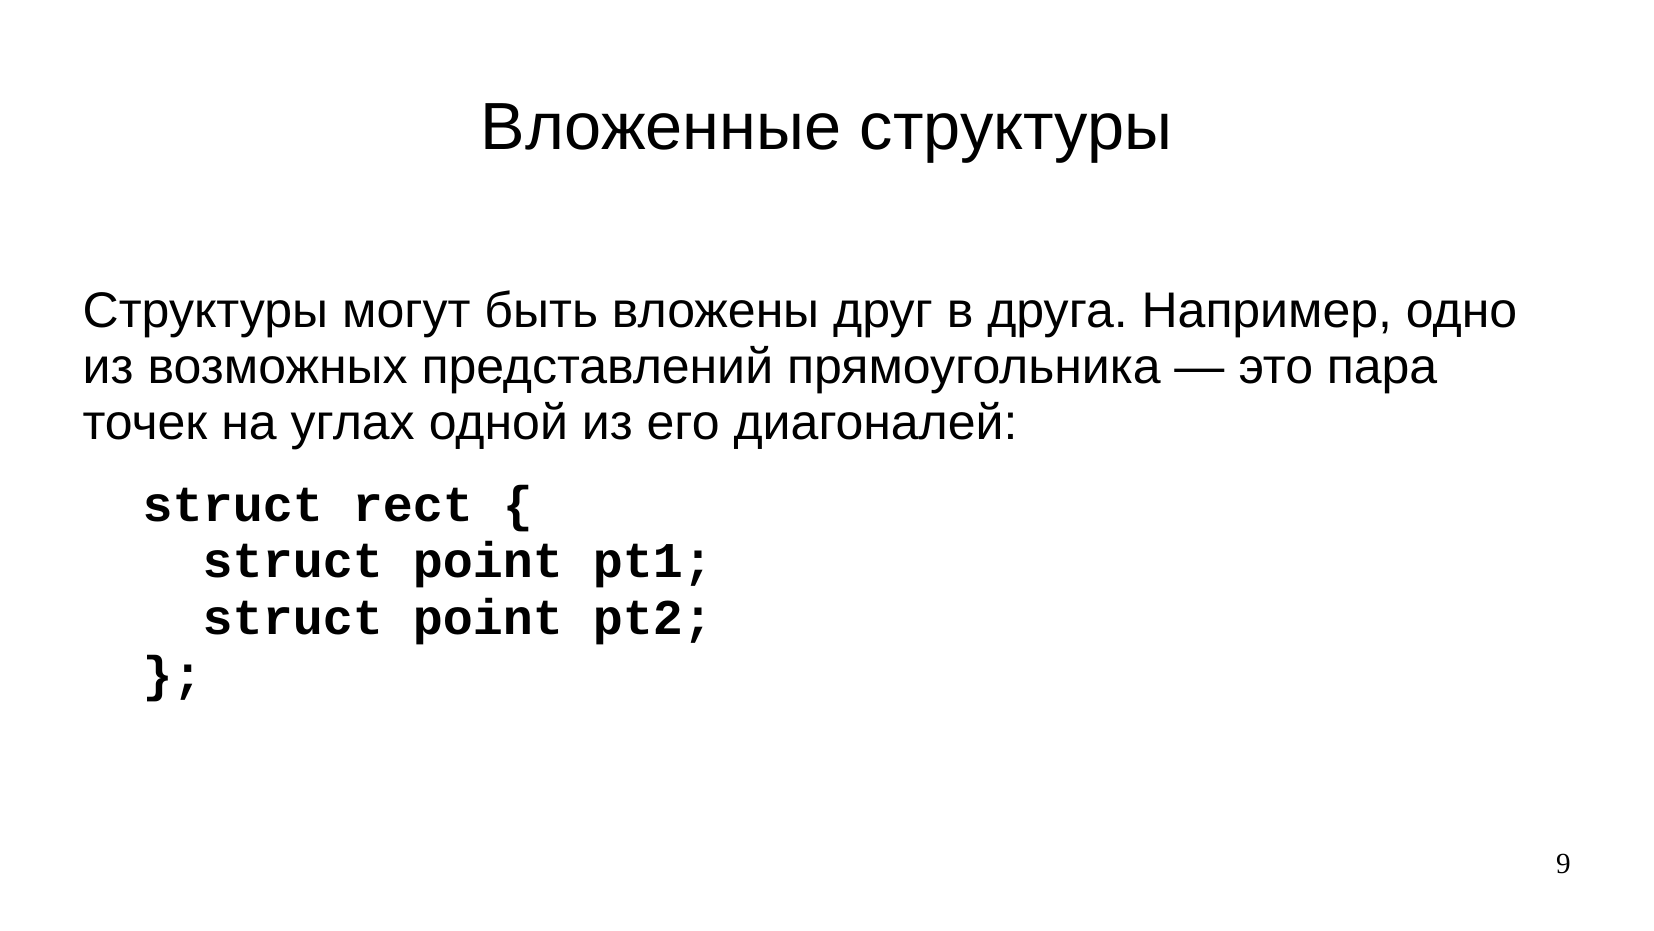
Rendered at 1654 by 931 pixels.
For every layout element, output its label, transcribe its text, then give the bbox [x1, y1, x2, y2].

list Структуры могут быть вложены друг в друга. Например, одно из возможных представлений прямоугольника — это пара точек на углах одной из его диагоналей: struct rect { struct point pt1; struct point pt2; }; [82, 282, 1571, 822]
title Вложенные структуры [82, 48, 1571, 205]
